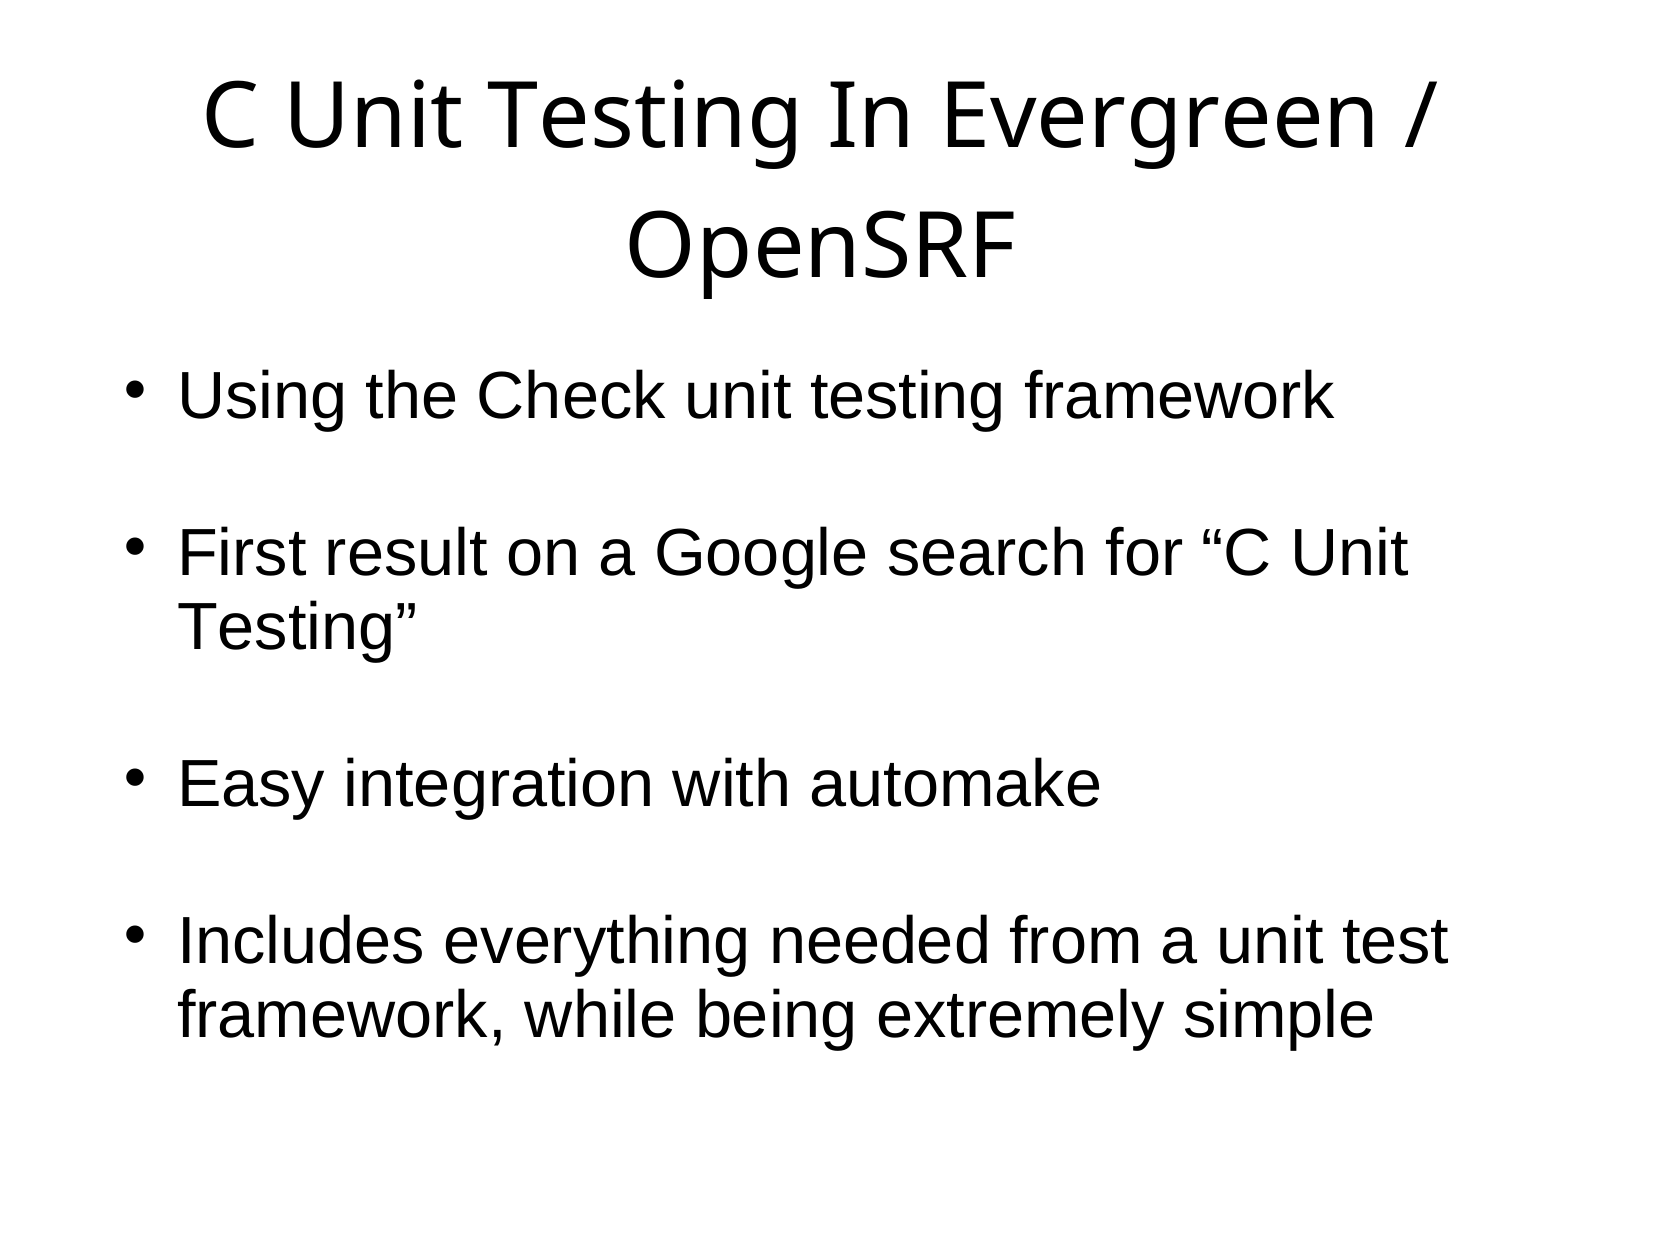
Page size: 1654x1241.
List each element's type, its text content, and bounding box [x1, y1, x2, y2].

title C Unit Testing In Evergreen / OpenSRF [76, 36, 1565, 296]
list Using the Check unit testing framework First result on a Google search for “C Unit Testing” Easy integration with automake Includes everything needed from a unit test framework, while being extremely simple [106, 354, 1595, 1173]
